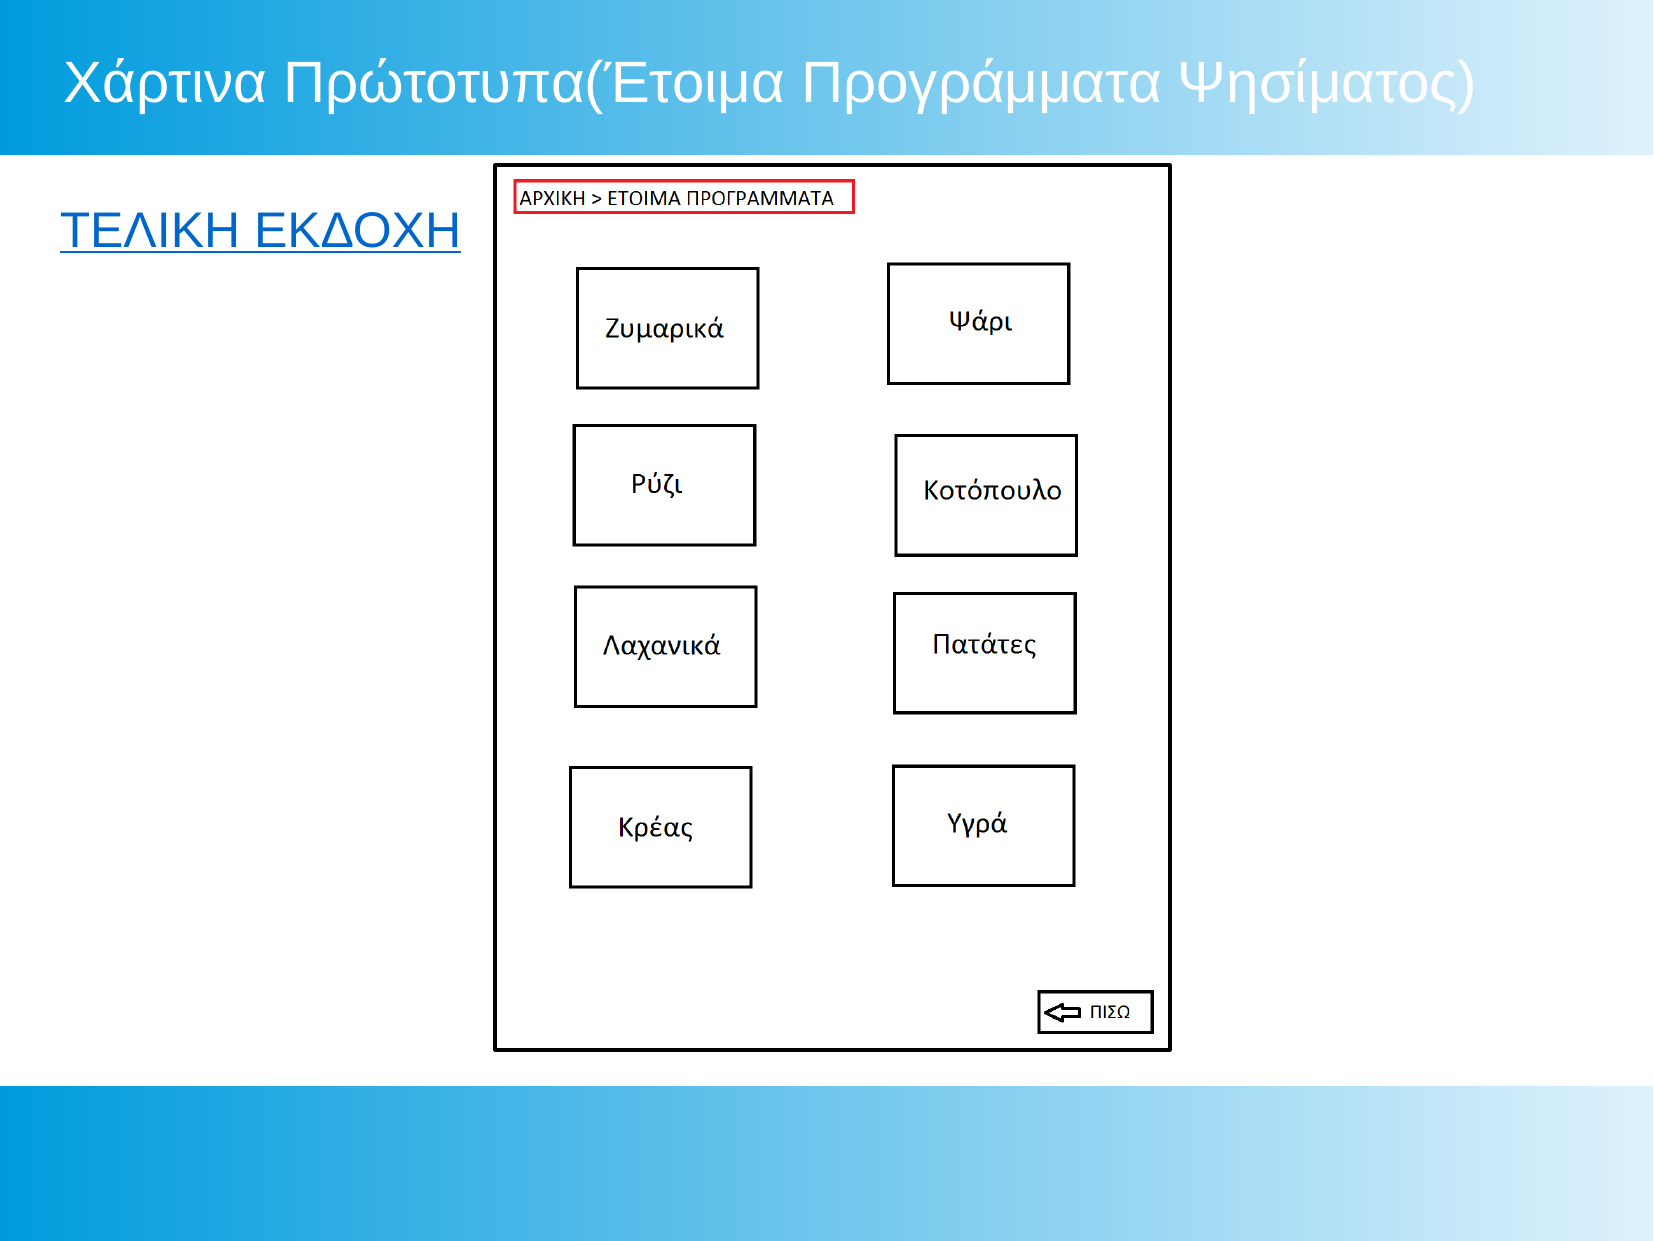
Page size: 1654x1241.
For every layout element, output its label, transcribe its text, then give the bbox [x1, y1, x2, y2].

picture [510, 177, 1156, 1036]
text_box ΤΕΛΙΚΗ ΕΚΔΟΧΗ [45, 195, 676, 266]
title Χάρτινα Πρώτοτυπα(Έτοιμα Προγράμματα Ψησίματος) [26, 30, 1516, 135]
